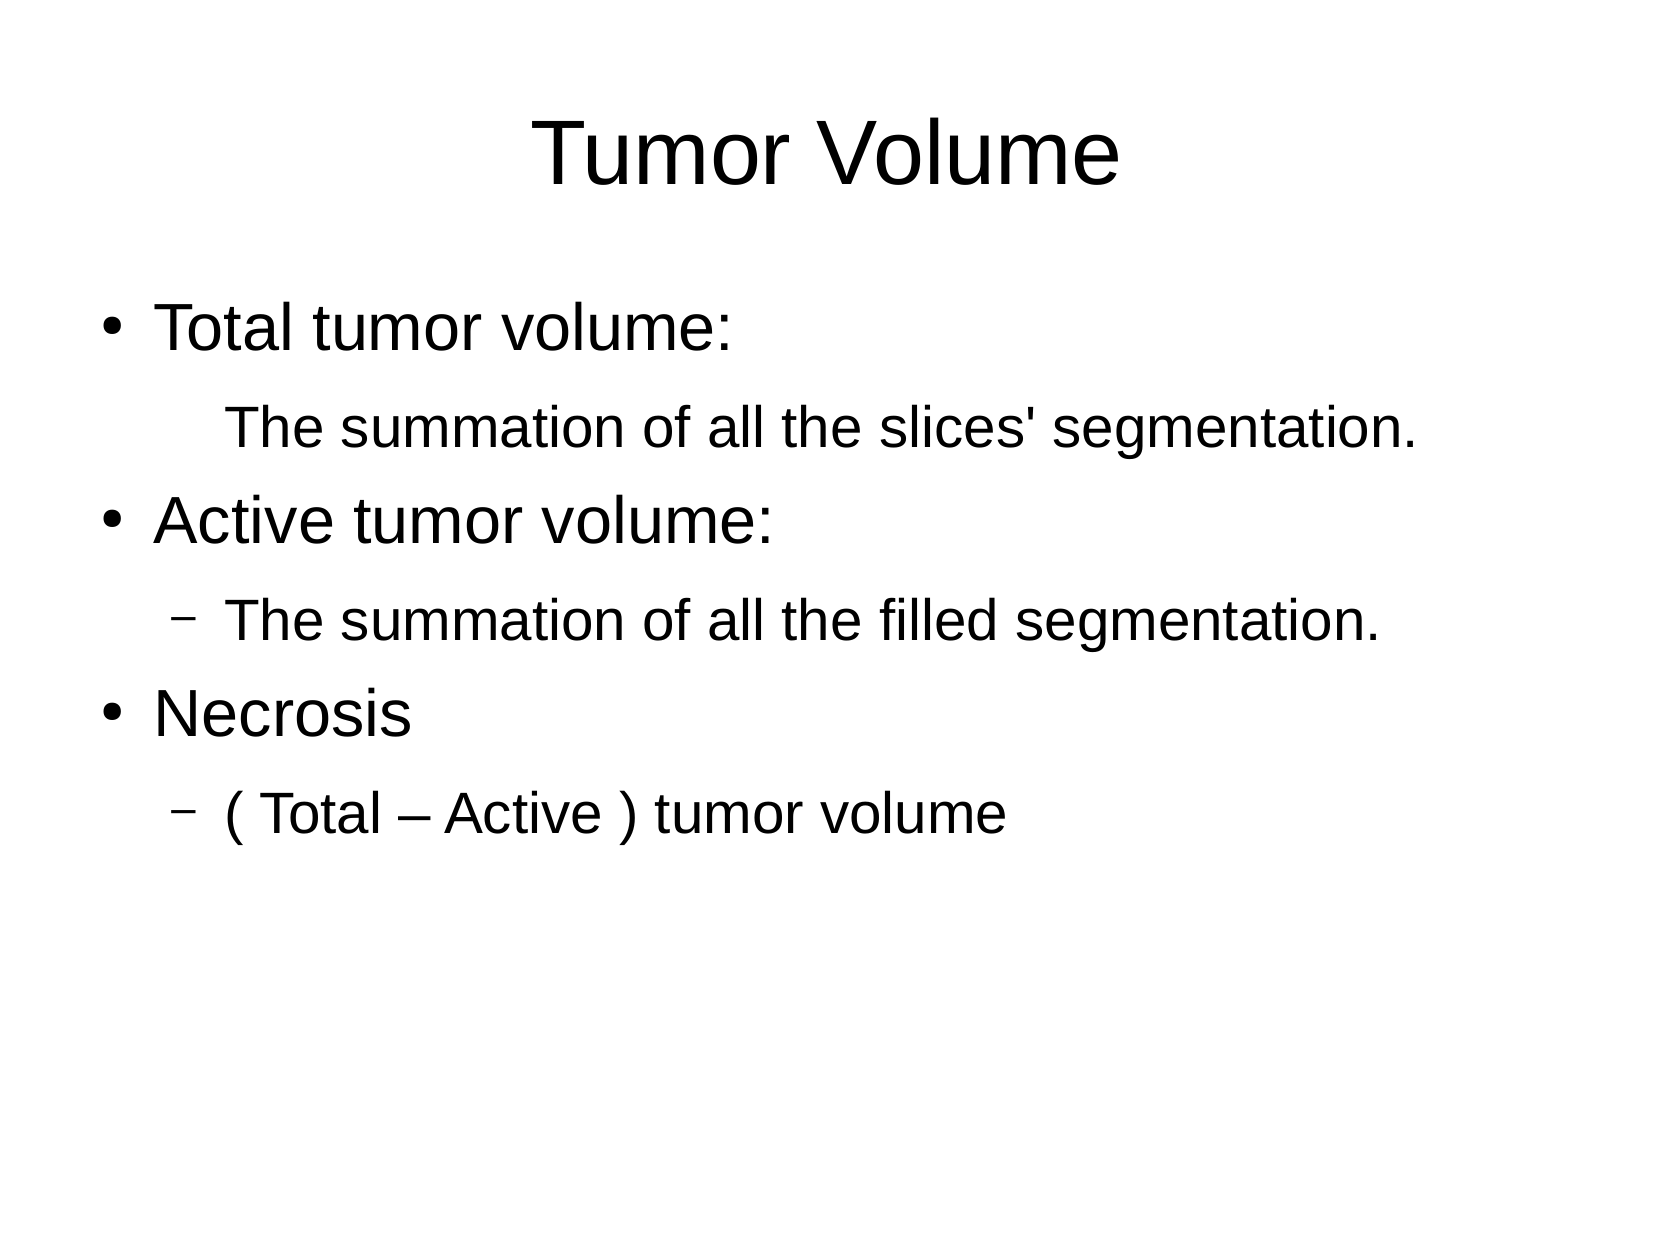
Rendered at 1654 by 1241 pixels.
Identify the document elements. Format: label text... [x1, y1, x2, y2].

title Tumor Volume [82, 49, 1571, 257]
list Total tumor volume: The summation of all the slices' segmentation. Active tumor volume: The summation of all the filled segmentation. Necrosis ( Total – Active ) tumor volume [82, 290, 1571, 1010]
